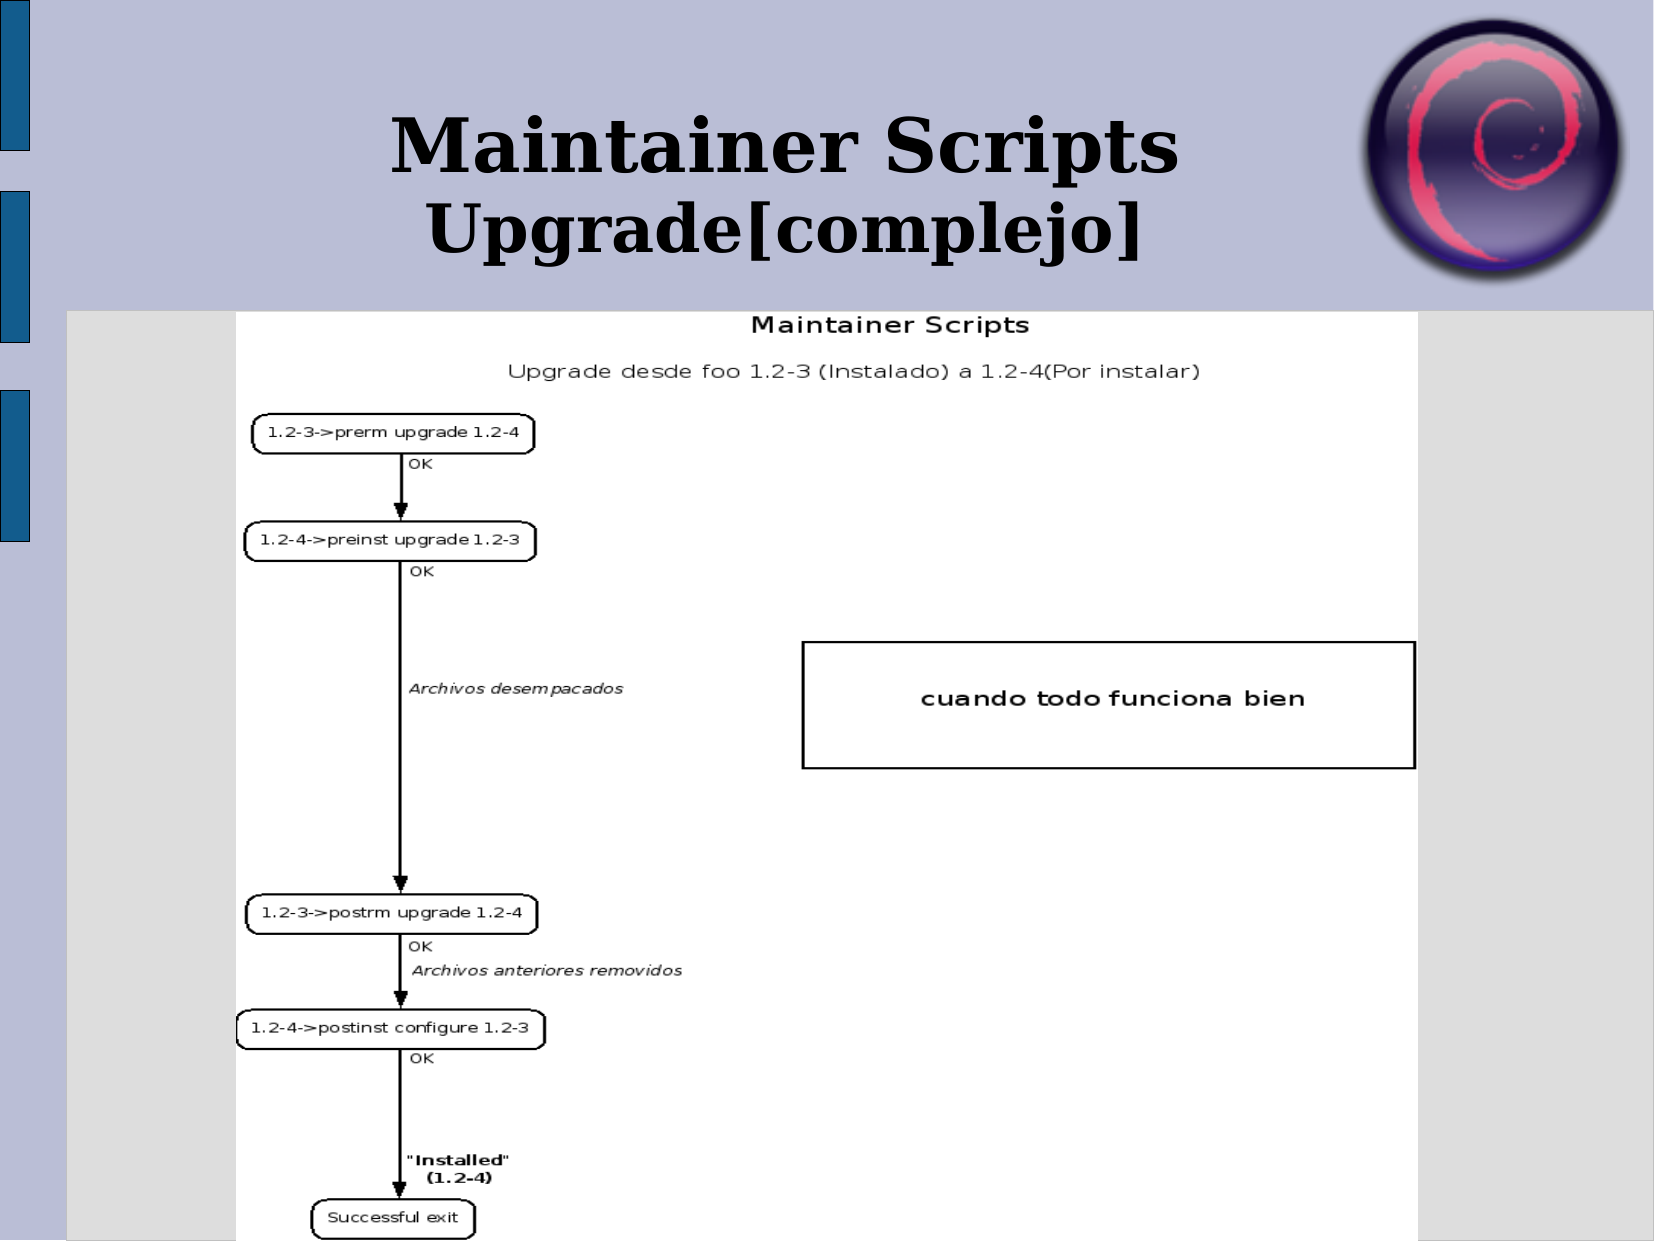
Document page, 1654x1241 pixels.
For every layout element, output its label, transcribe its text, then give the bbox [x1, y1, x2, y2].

picture [1334, 5, 1630, 302]
text_box Maintainer Scripts Upgrade[complejo] [17, 94, 1554, 375]
picture [236, 312, 1418, 1241]
